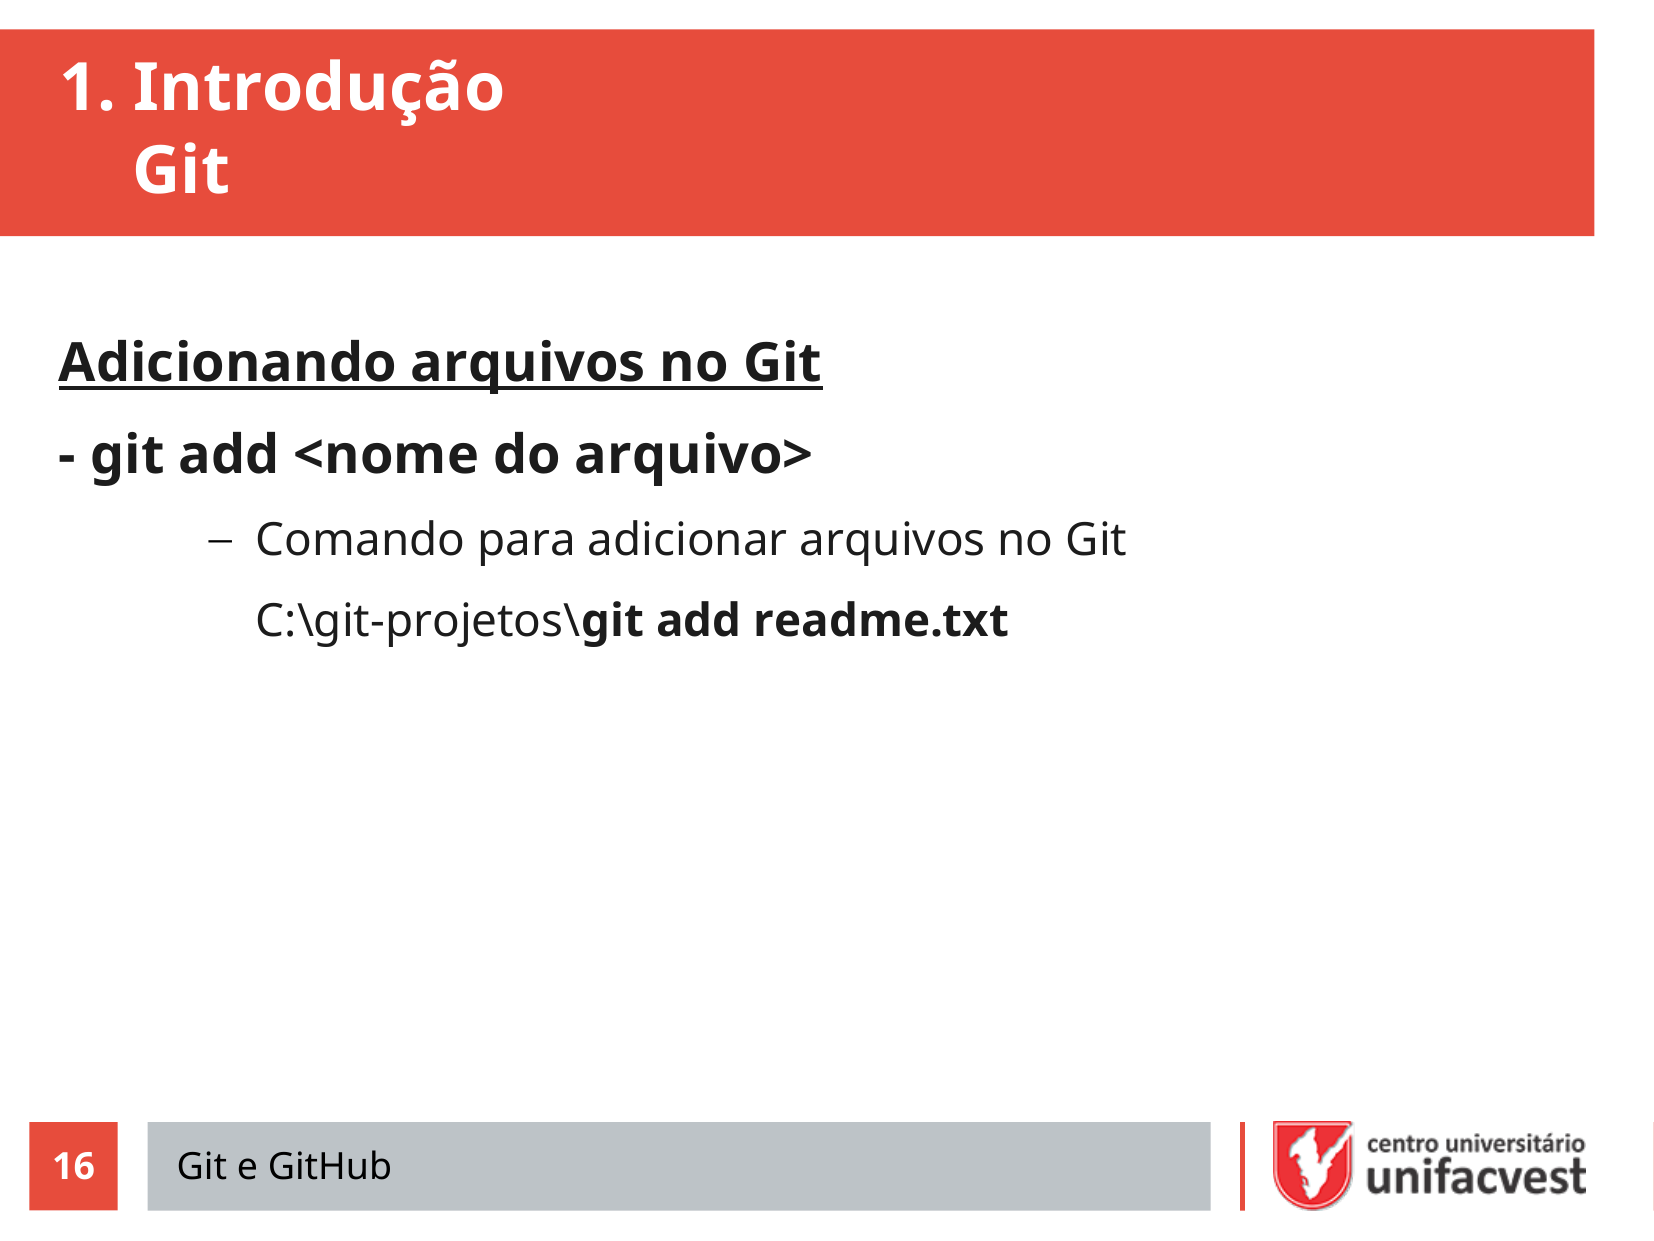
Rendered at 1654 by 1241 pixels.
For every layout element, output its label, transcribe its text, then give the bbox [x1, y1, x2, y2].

picture [1273, 1121, 1586, 1211]
text_box Git e GitHub [161, 1132, 1212, 1196]
title 1. Introdução Git [59, 59, 1595, 207]
list Adicionando arquivos no Git - git add <nome do arquivo> Comando para adicionar arquivos no Git C:\git-projetos\git add readme.txt [59, 324, 1566, 1093]
text_box [1245, 1120, 1654, 1212]
